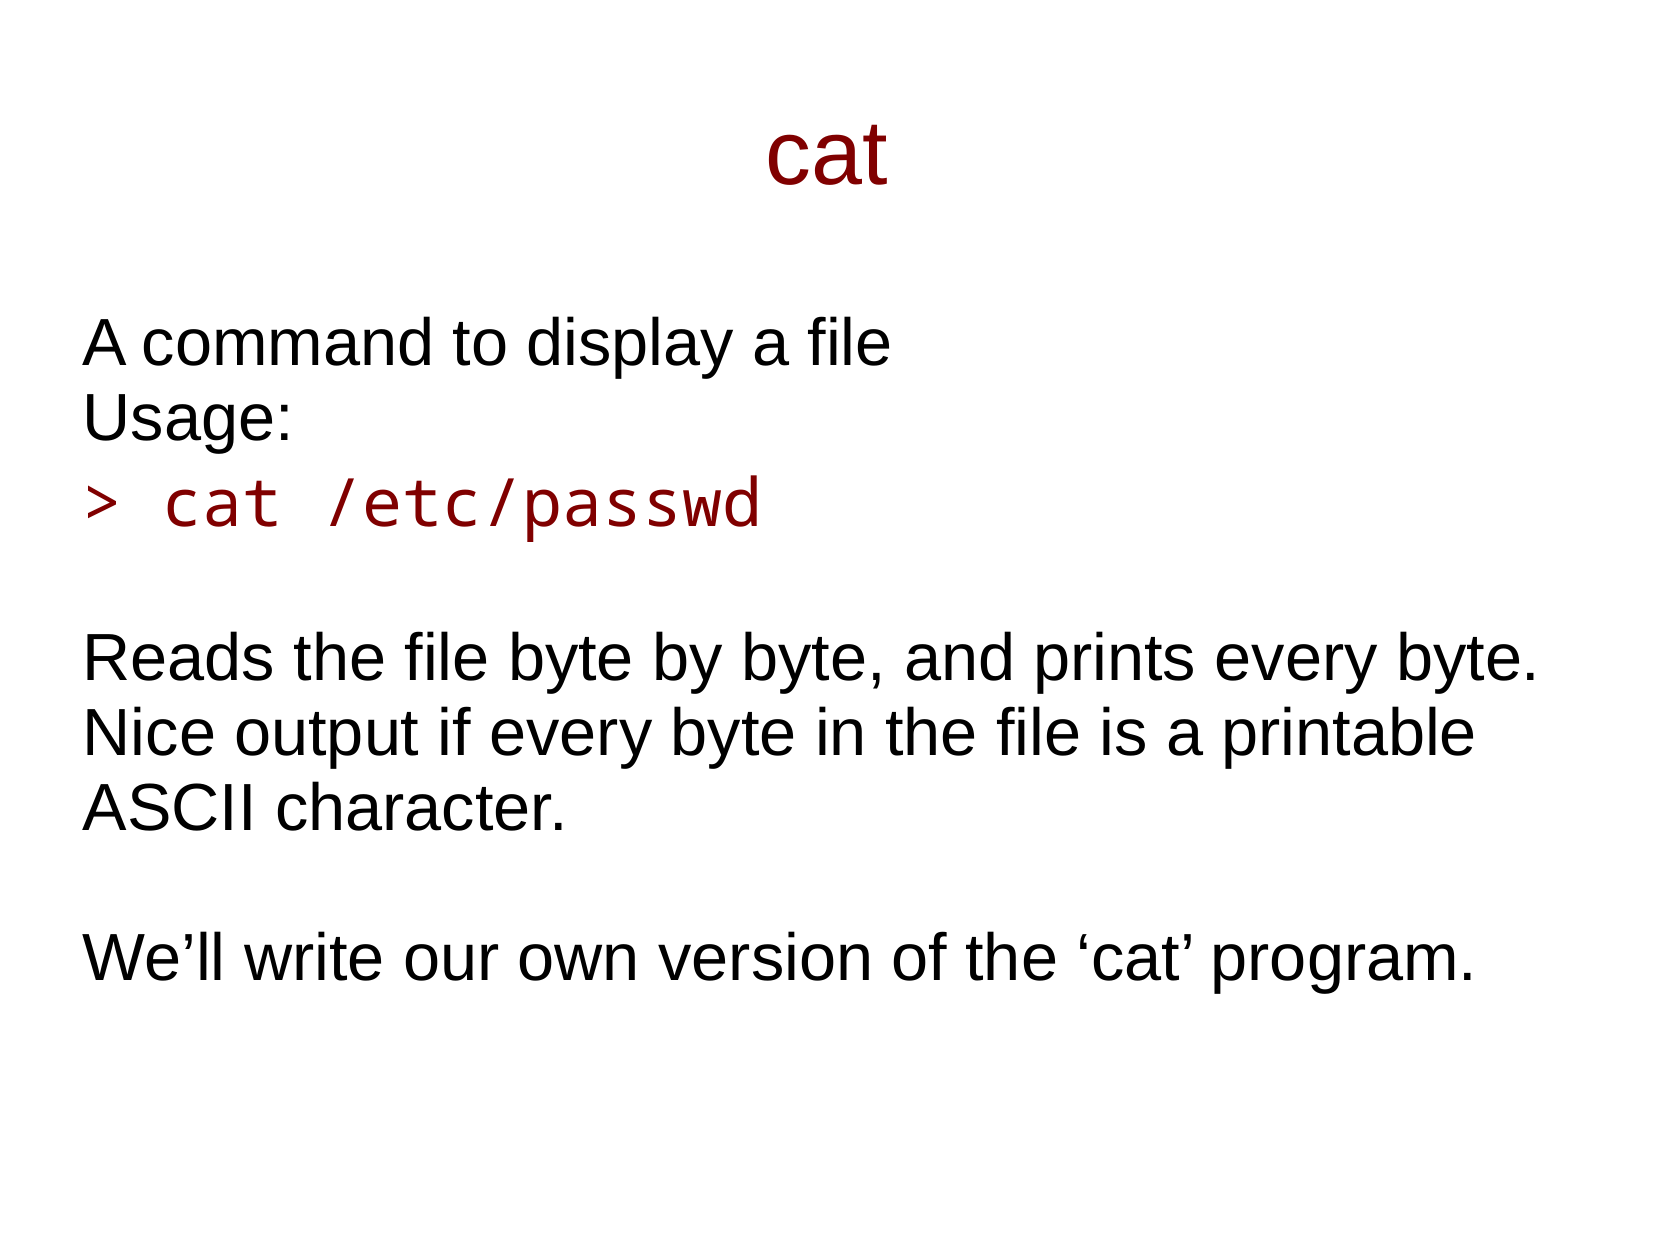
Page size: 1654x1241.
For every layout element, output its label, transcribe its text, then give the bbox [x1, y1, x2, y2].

title cat [82, 49, 1571, 257]
subtitle A command to display a file Usage: > cat /etc/passwd Reads the file byte by byte, and prints every byte. Nice output if every byte in the file is a printable ASCII character. We’ll write our own version of the ‘cat’ program. [82, 290, 1571, 1010]
